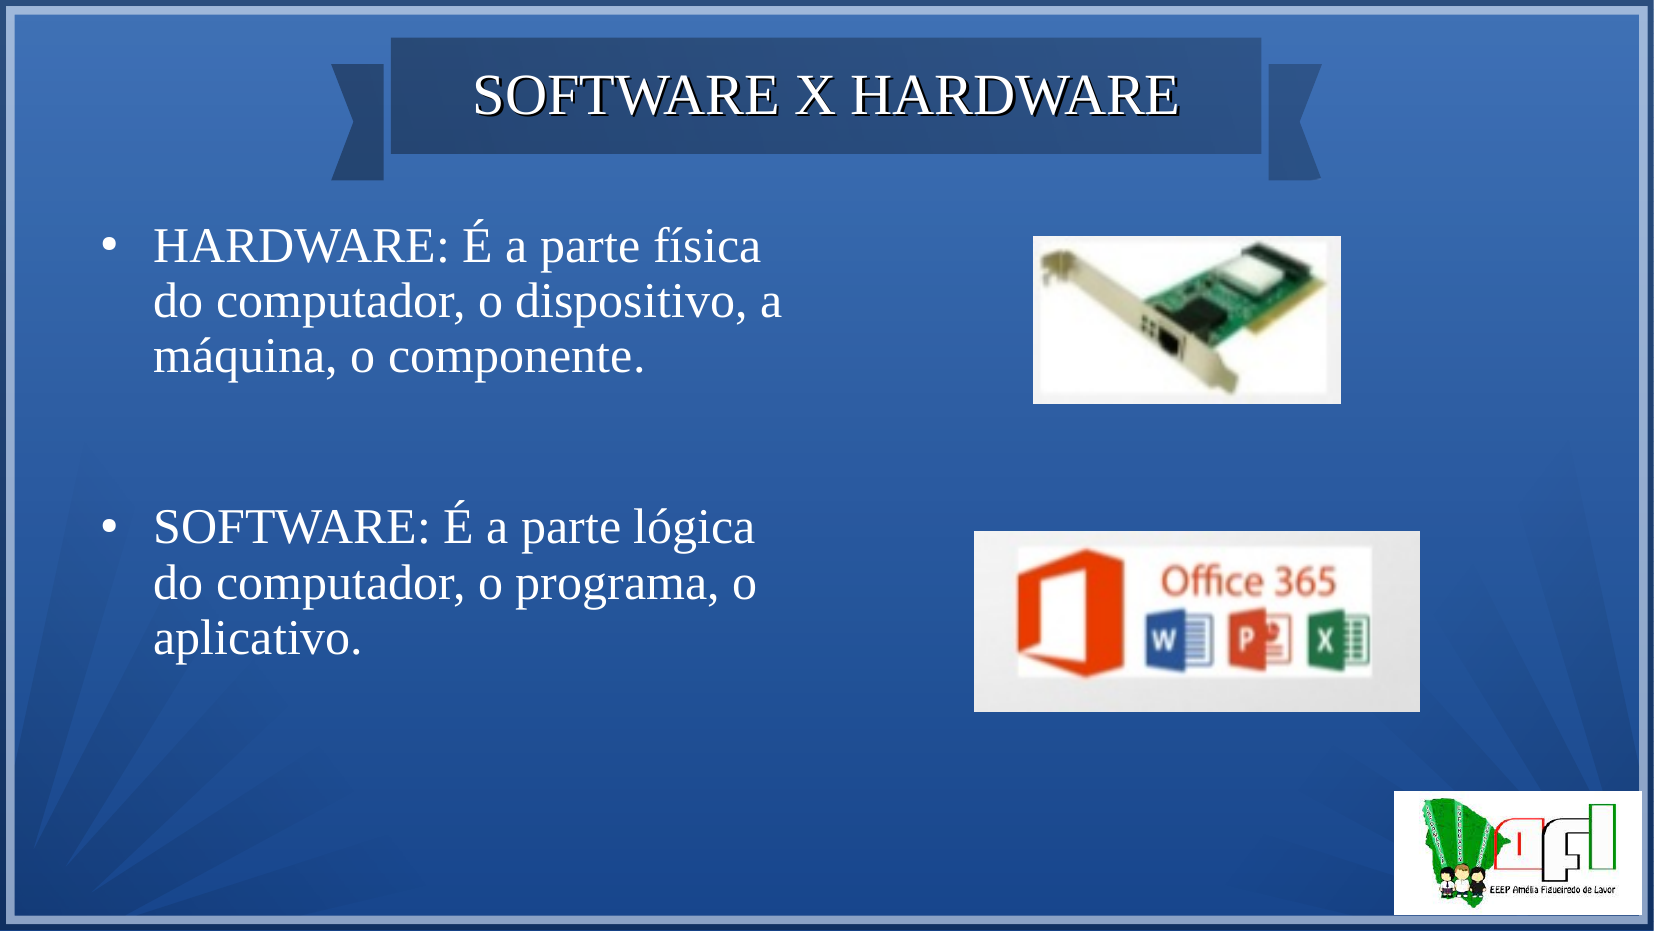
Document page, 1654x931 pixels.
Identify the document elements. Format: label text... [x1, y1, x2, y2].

picture [974, 531, 1420, 712]
list SOFTWARE: É a parte lógica do computador, o programa, o aplicativo. [82, 499, 809, 757]
picture [1033, 236, 1341, 404]
list HARDWARE: É a parte física do computador, o dispositivo, a máquina, o componente. [82, 217, 809, 475]
picture [1394, 791, 1642, 916]
title SOFTWARE X HARDWARE [389, 35, 1264, 154]
